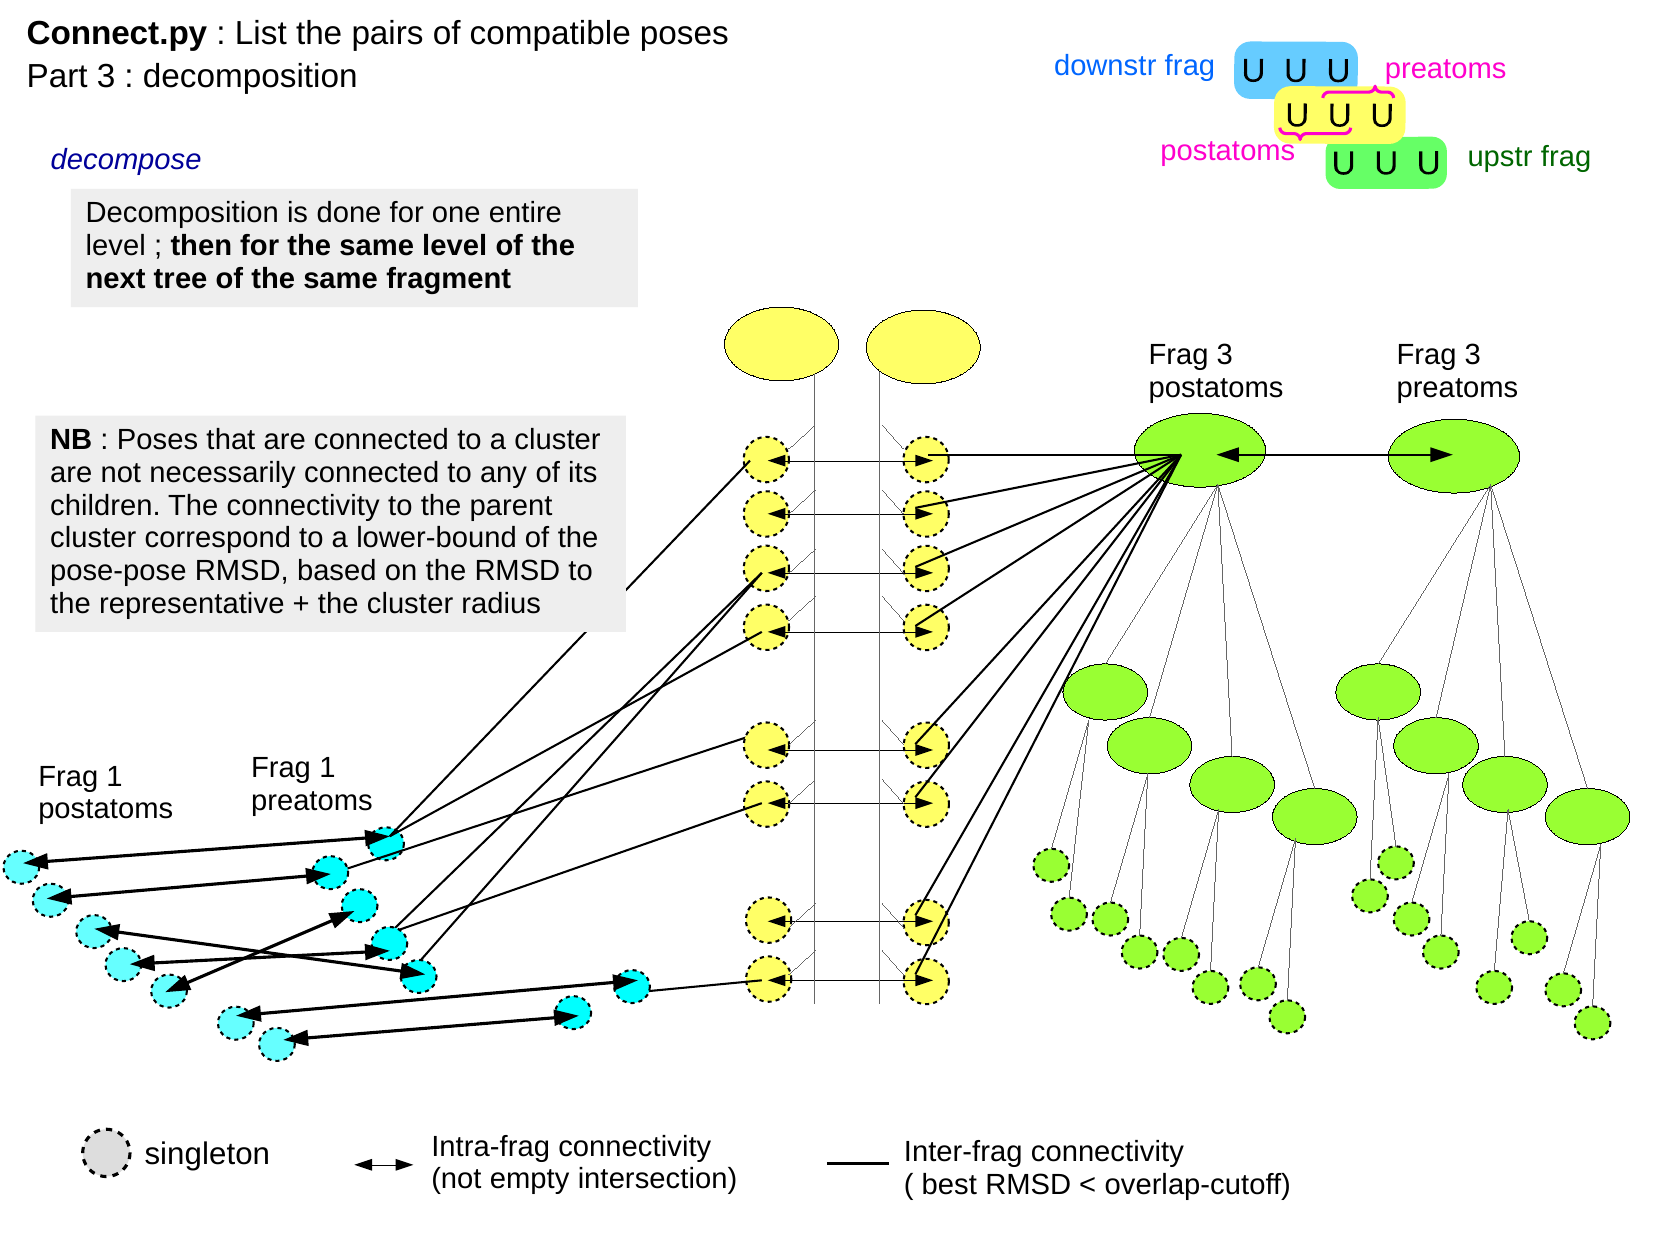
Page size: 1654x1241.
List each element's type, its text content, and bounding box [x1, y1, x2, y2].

text_box [1139, 460, 1163, 469]
text_box [903, 604, 939, 632]
text_box NB : Poses that are connected to a cluster are not necessarily connected to any of its children. The connectivity to the parent cluster correspond to a lower-bound of the pose-pose RMSD, based on the RMSD to the representative + the cluster radius [35, 415, 626, 632]
text_box [1189, 756, 1275, 813]
text_box [904, 556, 949, 592]
text_box [1388, 419, 1520, 494]
text_box [105, 948, 141, 982]
text_box Frag 3 preatoms [1381, 330, 1536, 412]
text_box [82, 1129, 130, 1177]
text_box [1462, 756, 1548, 813]
text_box [746, 956, 792, 1002]
text_box [368, 833, 404, 858]
text_box Connect.py : List the pairs of compatible poses Part 3 : decomposition [11, 7, 886, 107]
text_box [1352, 879, 1388, 913]
text_box [1134, 413, 1266, 488]
text_box [903, 436, 949, 483]
text_box [1152, 464, 1170, 479]
text_box [743, 491, 789, 537]
text_box [1511, 921, 1548, 955]
text_box Frag 3 postatoms [1133, 330, 1300, 412]
text_box upstr frag [1452, 132, 1630, 184]
text_box [903, 491, 944, 514]
text_box [1146, 465, 1161, 474]
text_box Frag 1 preatoms [236, 744, 390, 825]
text_box [903, 545, 943, 573]
text_box [903, 899, 946, 946]
text_box [1272, 788, 1358, 845]
text_box [614, 970, 650, 1004]
text_box [401, 959, 437, 993]
text_box [1476, 970, 1513, 1004]
text_box [555, 996, 592, 1030]
text_box [32, 883, 68, 917]
text_box [743, 545, 789, 592]
text_box [933, 915, 949, 945]
text_box Inter-frag connectivity ( best RMSD < overlap-cutoff) [889, 1128, 1307, 1209]
text_box Decomposition is done for one entire level ; then for the same level of the next tree of the same fragment [70, 188, 638, 308]
text_box [1393, 902, 1430, 936]
text_box downstr frag [1039, 41, 1252, 122]
text_box preatoms [1370, 44, 1522, 93]
text_box [373, 827, 394, 835]
text_box [903, 781, 925, 803]
text_box [1393, 717, 1479, 774]
text_box [1335, 663, 1421, 721]
text_box [1062, 663, 1148, 721]
text_box [904, 724, 949, 768]
text_box [1163, 937, 1200, 971]
text_box [866, 310, 981, 384]
text_box [341, 889, 378, 923]
text_box [151, 974, 187, 1008]
text_box [380, 852, 402, 861]
text_box [3, 850, 40, 884]
text_box [743, 436, 789, 483]
text_box [1545, 788, 1630, 845]
text_box [904, 611, 949, 651]
text_box [1107, 717, 1192, 774]
text_box U U U [1273, 86, 1406, 144]
text_box [371, 926, 408, 960]
text_box Frag 1 postatoms [23, 752, 189, 833]
text_box decompose [35, 135, 249, 184]
text_box [217, 1006, 254, 1040]
text_box Intra-frag connectivity (not empty intersection) [416, 1122, 753, 1203]
text_box [1135, 456, 1164, 462]
text_box [743, 722, 790, 768]
text_box postatoms [1145, 126, 1323, 178]
text_box [903, 958, 949, 1005]
text_box [724, 307, 839, 381]
text_box [1269, 1000, 1306, 1034]
text_box singleton [129, 1129, 319, 1179]
text_box [903, 503, 949, 537]
text_box [1240, 967, 1276, 1001]
text_box [1378, 846, 1414, 880]
text_box [1121, 935, 1158, 969]
text_box [903, 900, 922, 921]
text_box [1574, 1006, 1611, 1040]
text_box [903, 722, 932, 750]
text_box [1422, 935, 1459, 969]
text_box U U U [1252, 41, 1358, 100]
text_box [903, 781, 949, 827]
text_box U U U [1325, 136, 1447, 189]
text_box [743, 604, 790, 650]
text_box [1192, 970, 1229, 1004]
text_box [1051, 897, 1087, 931]
text_box [312, 856, 349, 890]
text_box [259, 1027, 295, 1061]
text_box [903, 959, 921, 980]
text_box [1033, 848, 1070, 882]
text_box [1092, 902, 1129, 936]
text_box [745, 897, 792, 943]
text_box [1545, 973, 1582, 1007]
text_box [743, 781, 790, 827]
text_box [76, 915, 111, 949]
